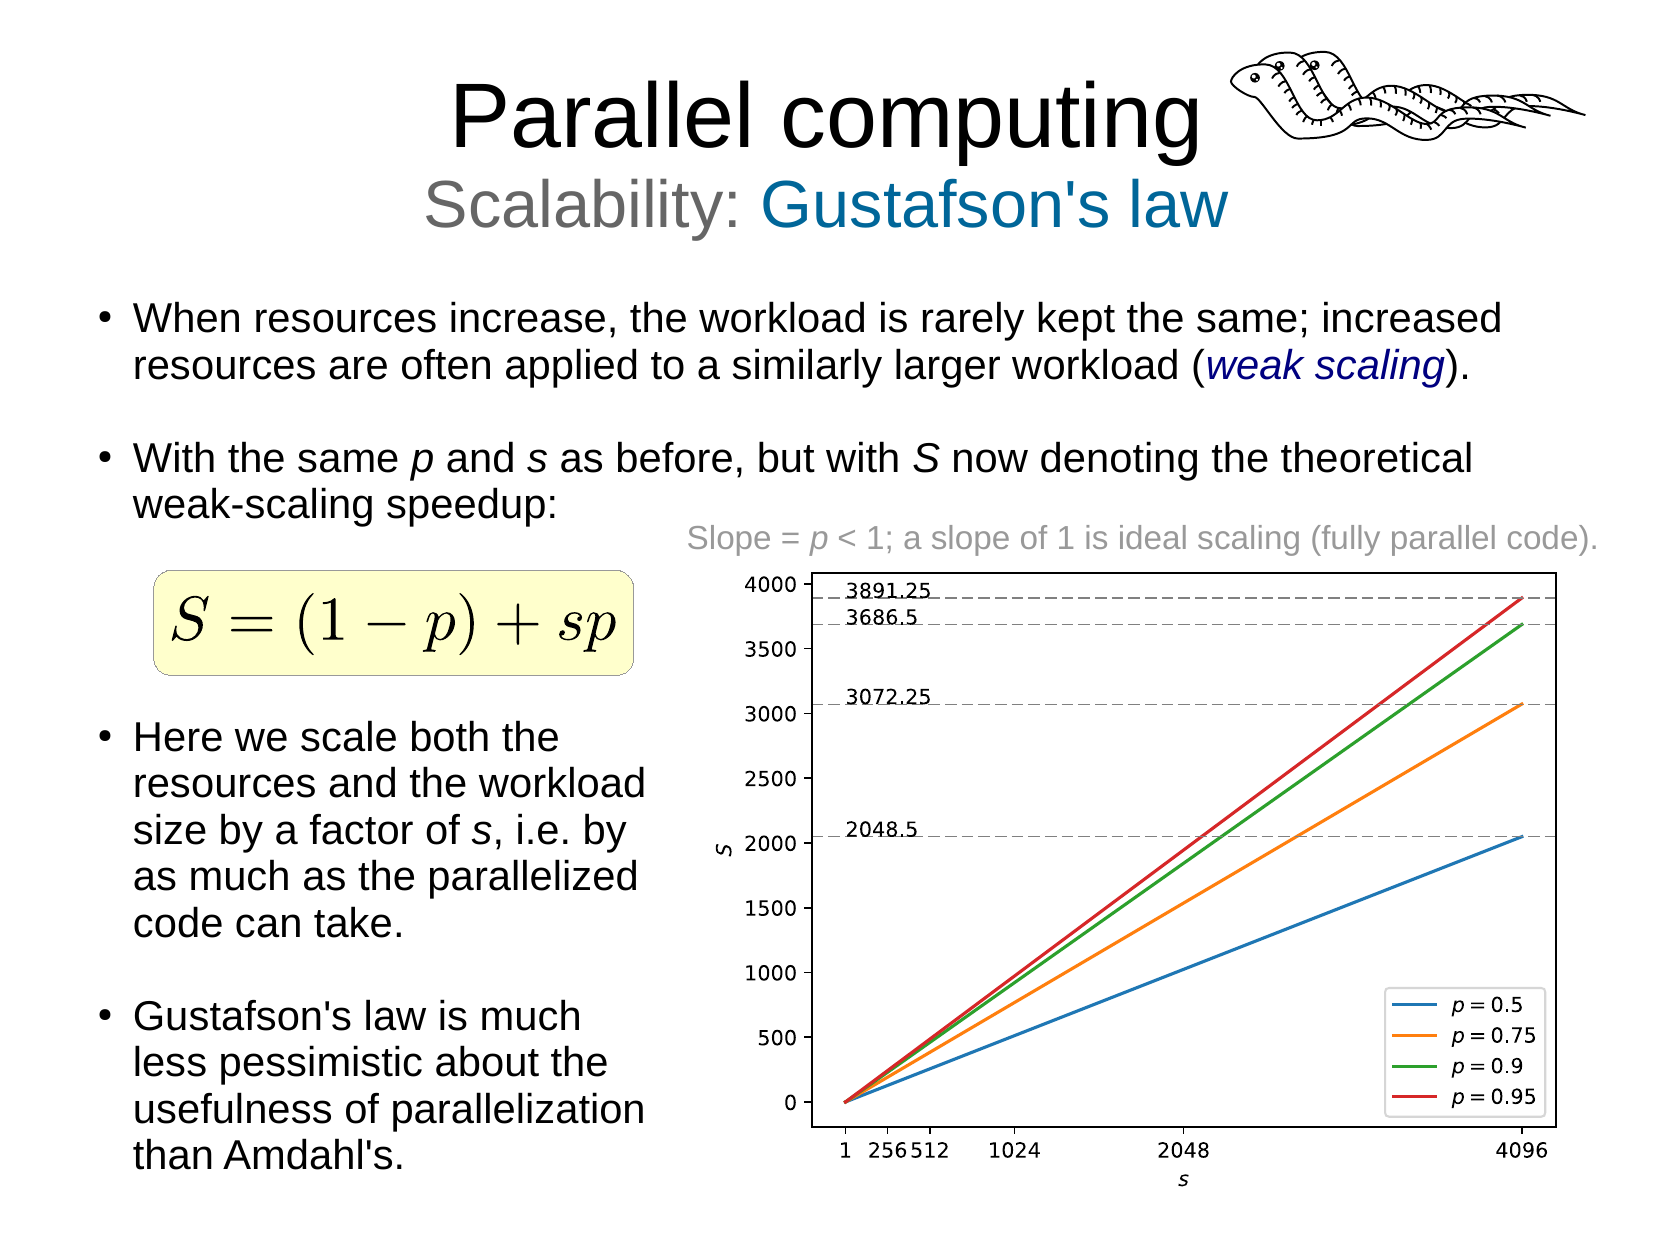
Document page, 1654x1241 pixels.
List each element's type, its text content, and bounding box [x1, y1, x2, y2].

title Parallel computing Scalability: Gustafson's law [82, 49, 1571, 257]
text_box Slope = p < 1; a slope of 1 is ideal scaling (fully parallel code). [671, 511, 1616, 565]
text_box When resources increase, the workload is rarely kept the same; increased resources are often applied to a similarly larger workload (weak scaling). With the same p and s as before, but with S now denoting the theoretical weak-scaling speedup: Here we scale both the resources and the workload size by a factor of s, i.e. by as much as the parallelized code can take. Gustafson's law is much less pessimistic about the usefulness of parallelization than Amdahl's. [82, 222, 1561, 1201]
picture [691, 486, 1651, 1206]
picture [1230, 50, 1586, 141]
picture [168, 589, 619, 659]
